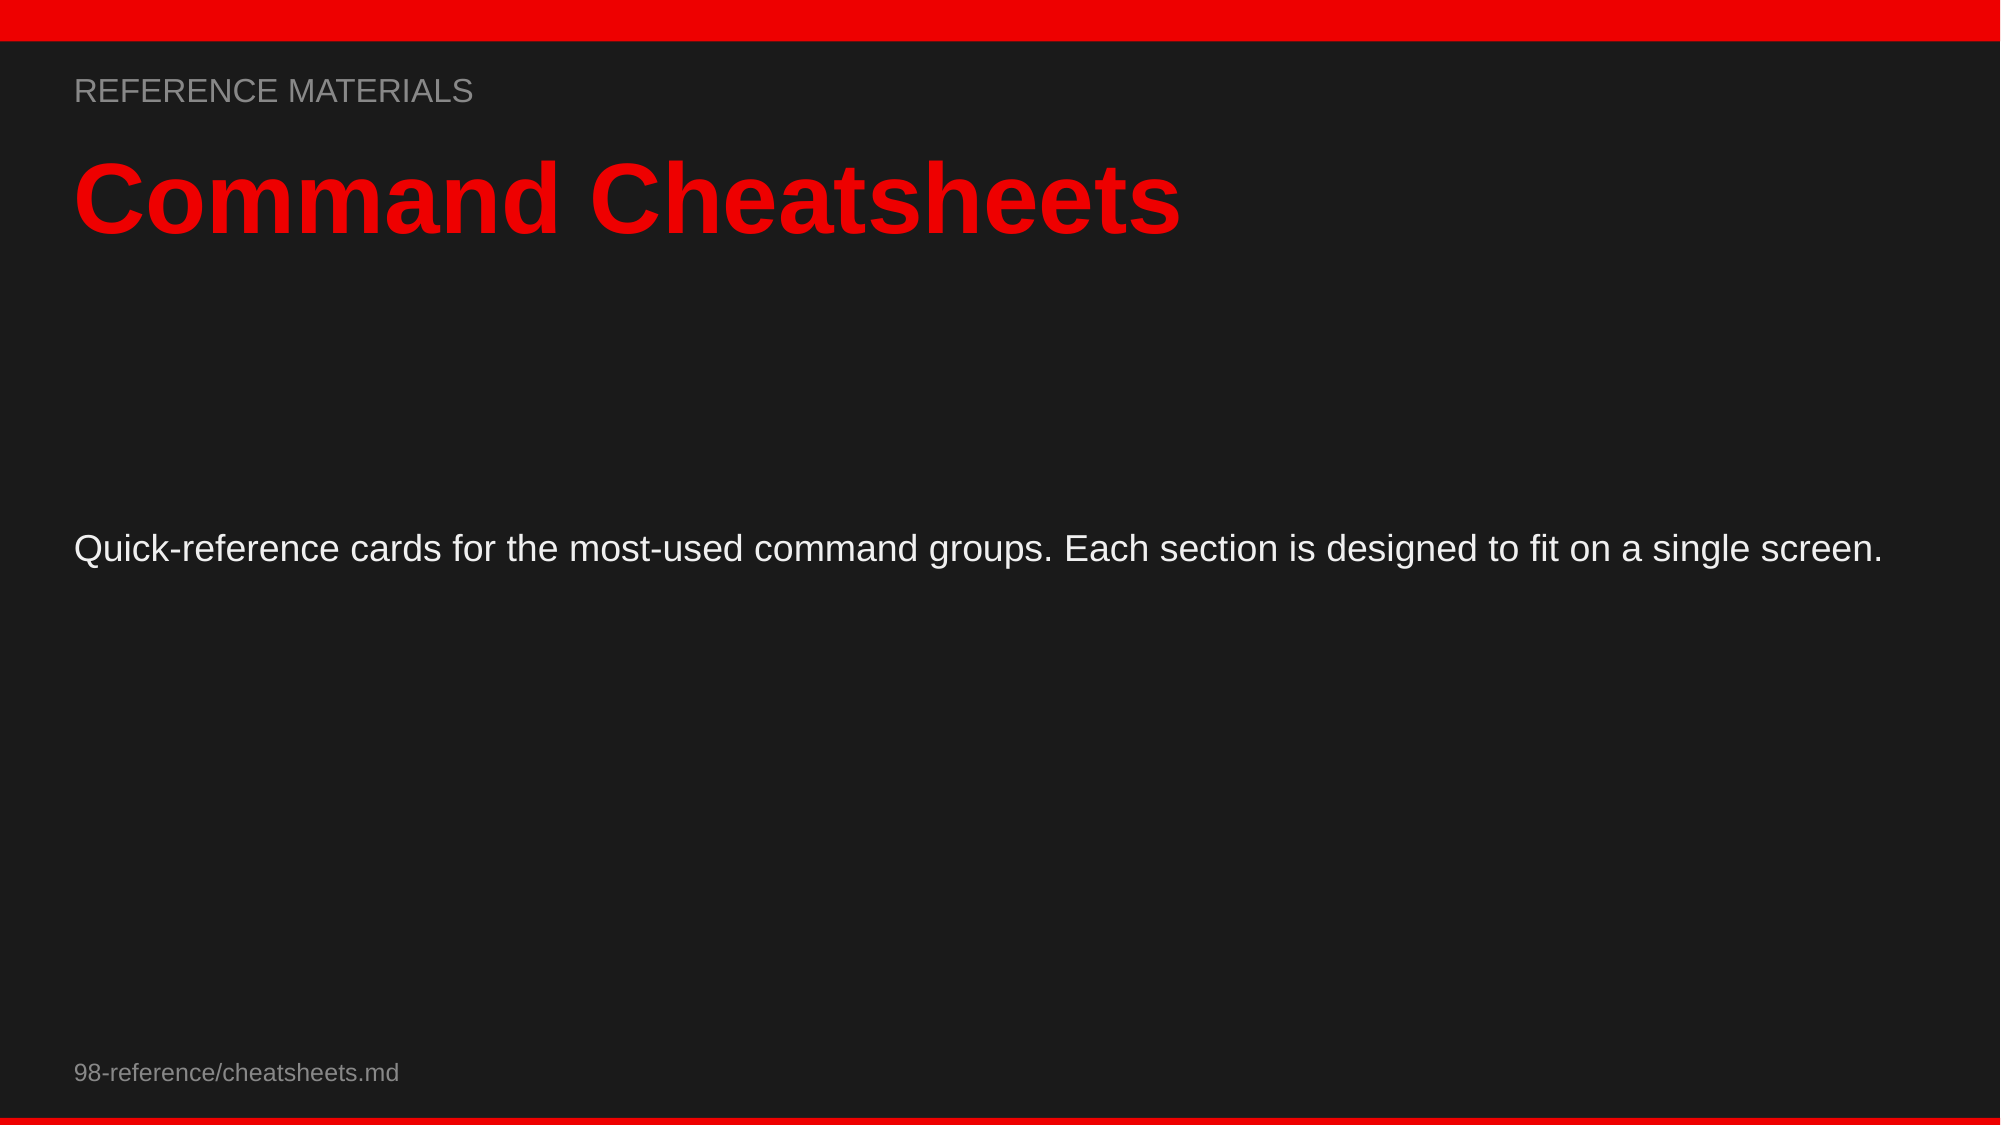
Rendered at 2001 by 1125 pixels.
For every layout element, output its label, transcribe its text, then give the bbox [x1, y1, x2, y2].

text_box Command Cheatsheets [59, 135, 1942, 461]
text_box Quick-reference cards for the most-used command groups. Each section is designed to fit on a single screen. [59, 519, 1942, 727]
text_box [0, 0, 2001, 42]
text_box 98-reference/cheatsheets.md [59, 1051, 1942, 1093]
text_box [0, 1117, 2001, 1125]
text_box REFERENCE MATERIALS [59, 64, 1942, 119]
